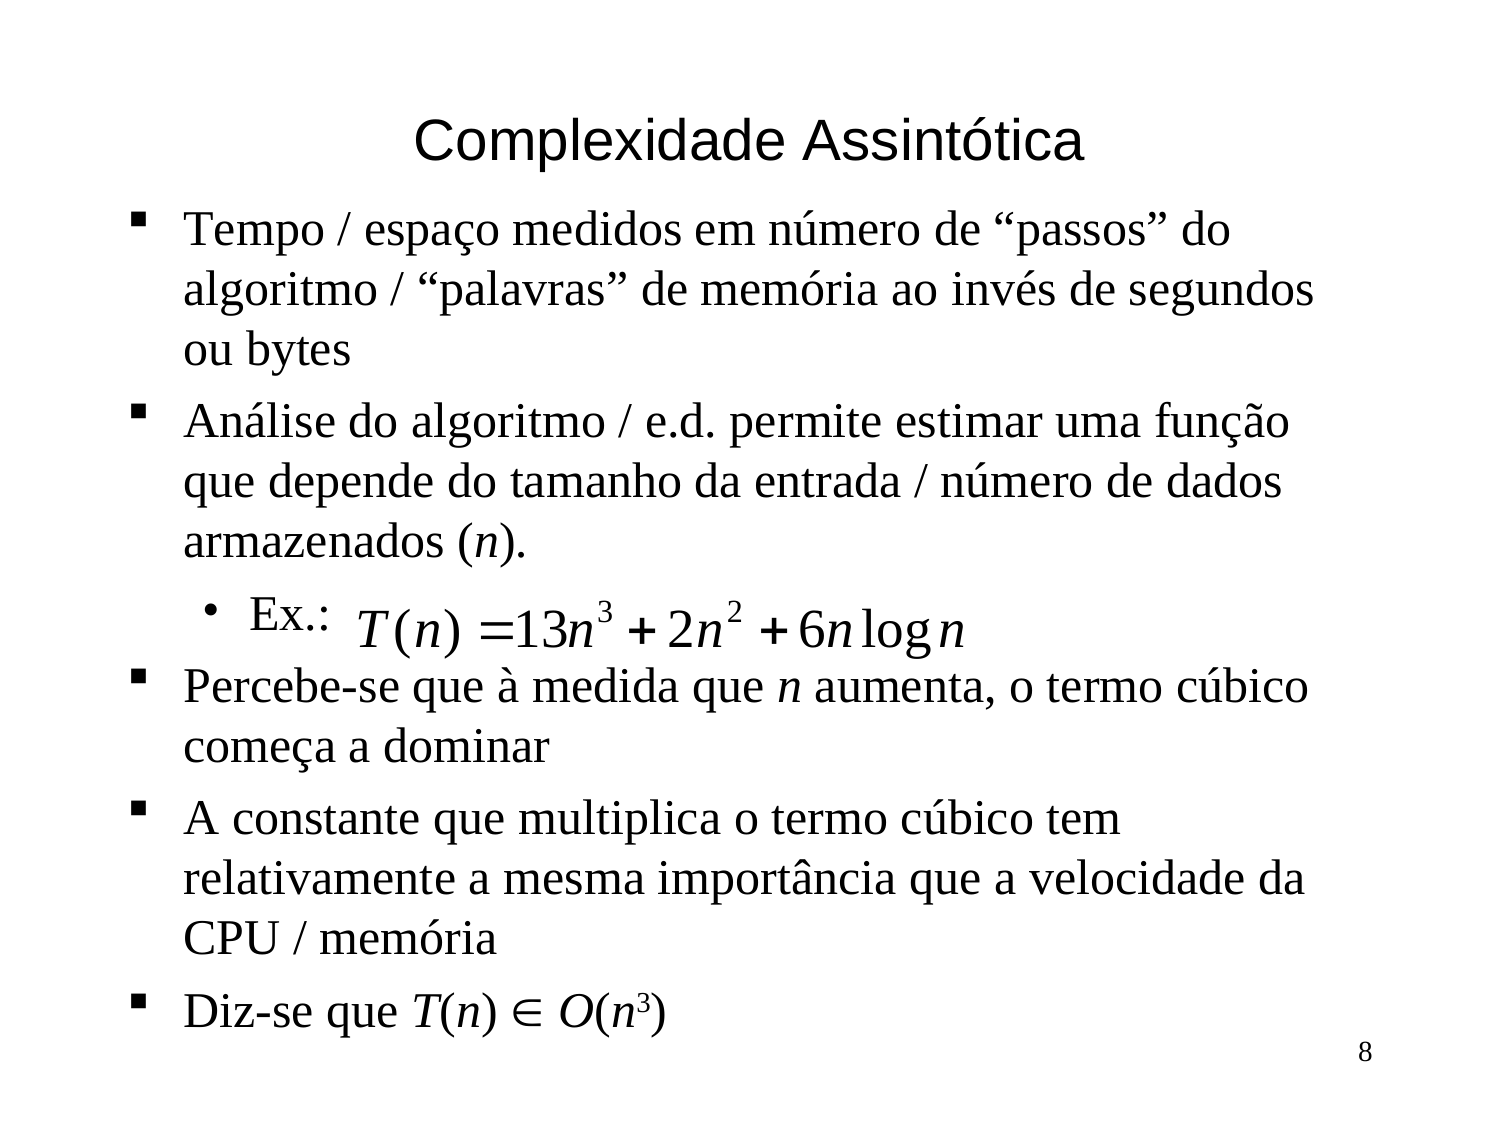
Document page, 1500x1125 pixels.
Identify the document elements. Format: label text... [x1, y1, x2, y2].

list Tempo / espaço medidos em número de “passos” do algoritmo / “palavras” de memória ao invés de segundos ou bytes Análise do algoritmo / e.d. permite estimar uma função que depende do tamanho da entrada / número de dados armazenados (n). Ex.: Percebe-se que à medida que n aumenta, o termo cúbico começa a dominar A constante que multiplica o termo cúbico tem relativamente a mesma importância que a velocidade da CPU / memória Diz-se que T(n)  O(n3) [112, 187, 1388, 1088]
chart [350, 587, 976, 671]
title Complexidade Assintótica [112, 99, 1388, 175]
